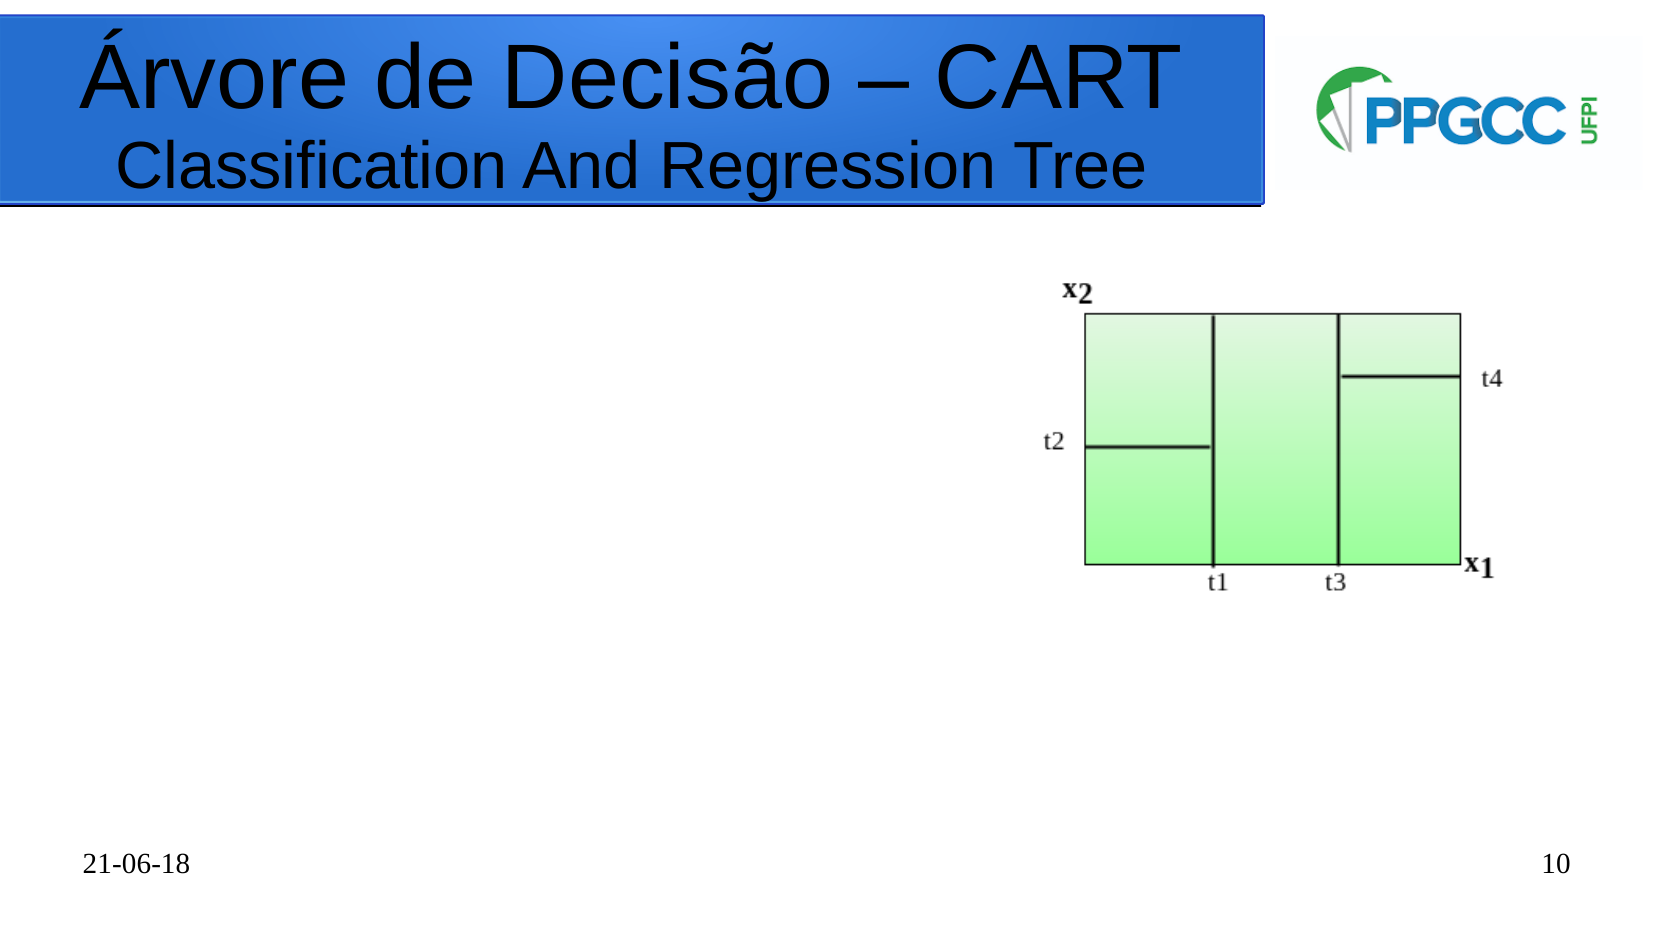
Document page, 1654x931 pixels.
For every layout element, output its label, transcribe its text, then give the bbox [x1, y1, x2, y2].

picture [1275, 36, 1643, 190]
picture [1022, 271, 1524, 597]
title Árvore de Decisão – CART Classification And Regression Tree [11, 26, 1252, 203]
